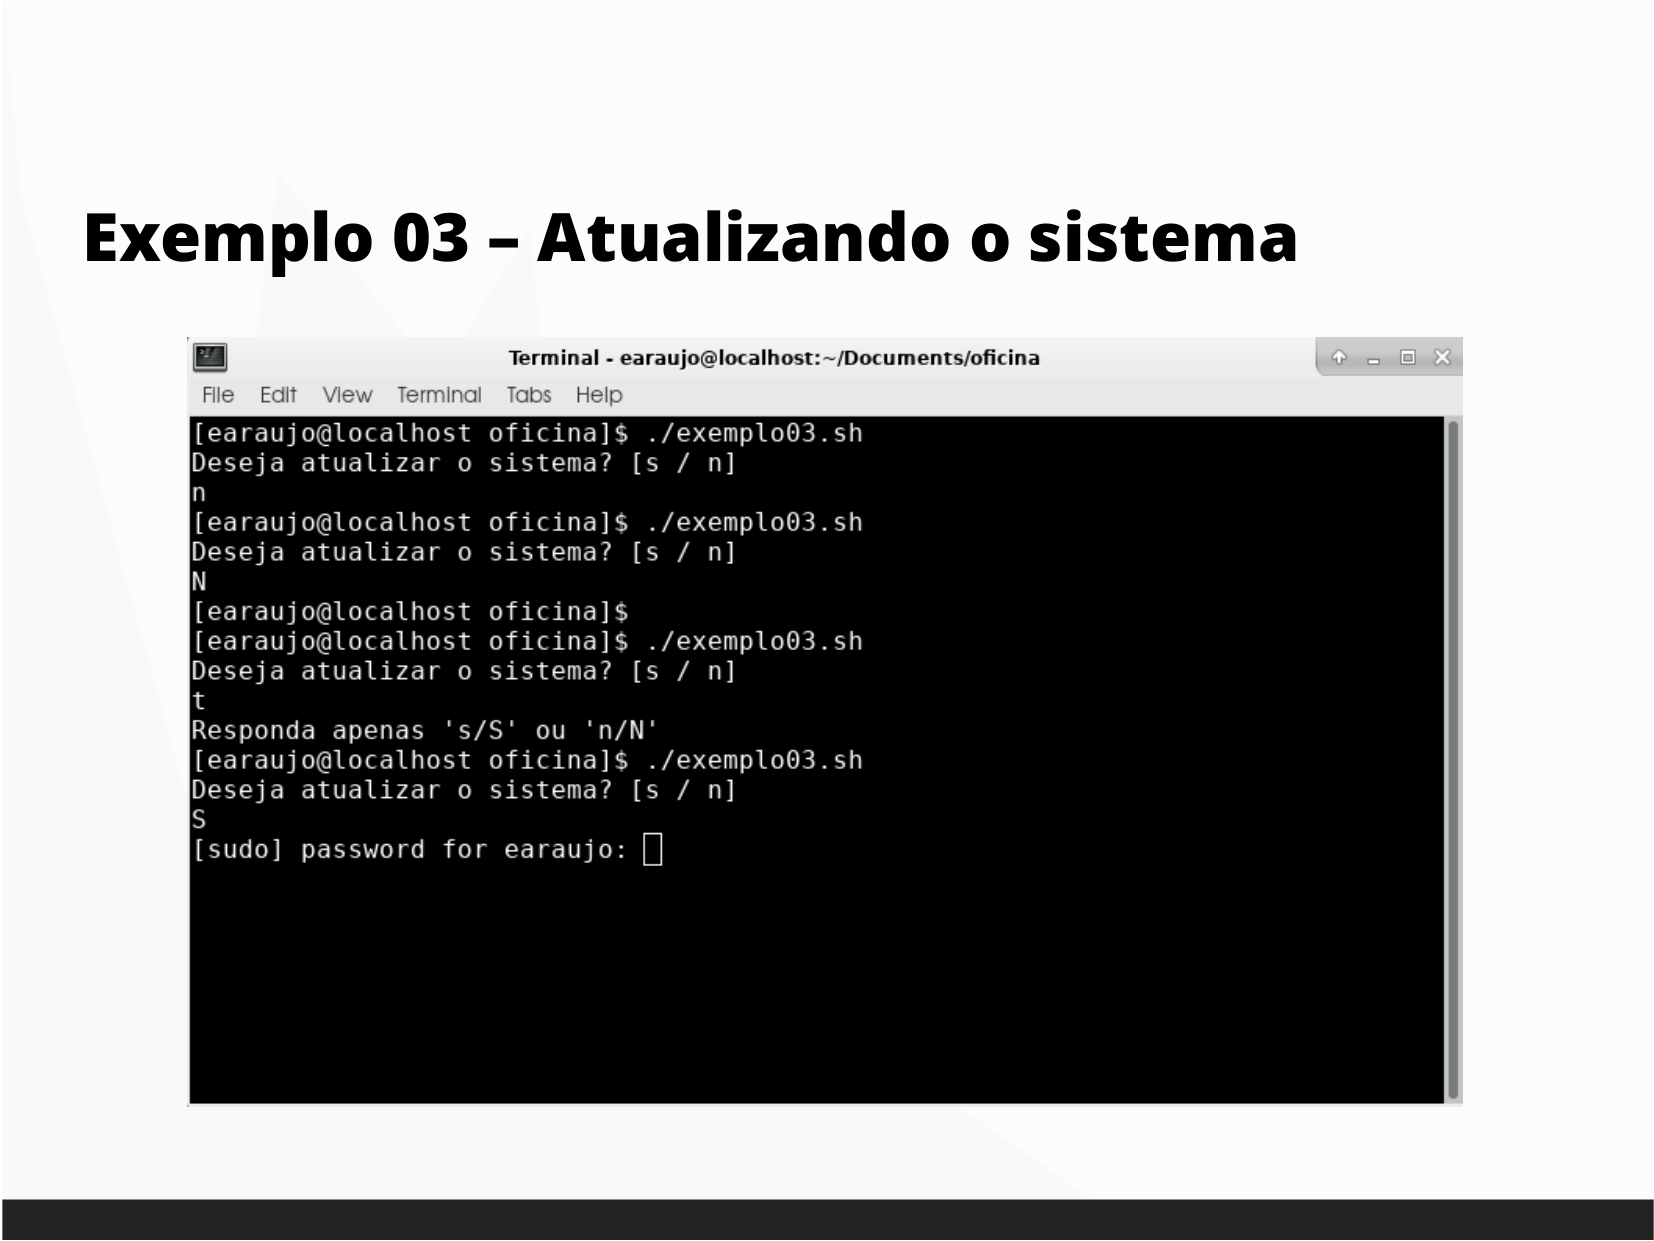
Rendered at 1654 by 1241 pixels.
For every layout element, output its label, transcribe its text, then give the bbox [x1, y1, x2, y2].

title Exemplo 03 – Atualizando o sistema [82, 132, 1571, 340]
picture [2, 0, 1654, 1241]
